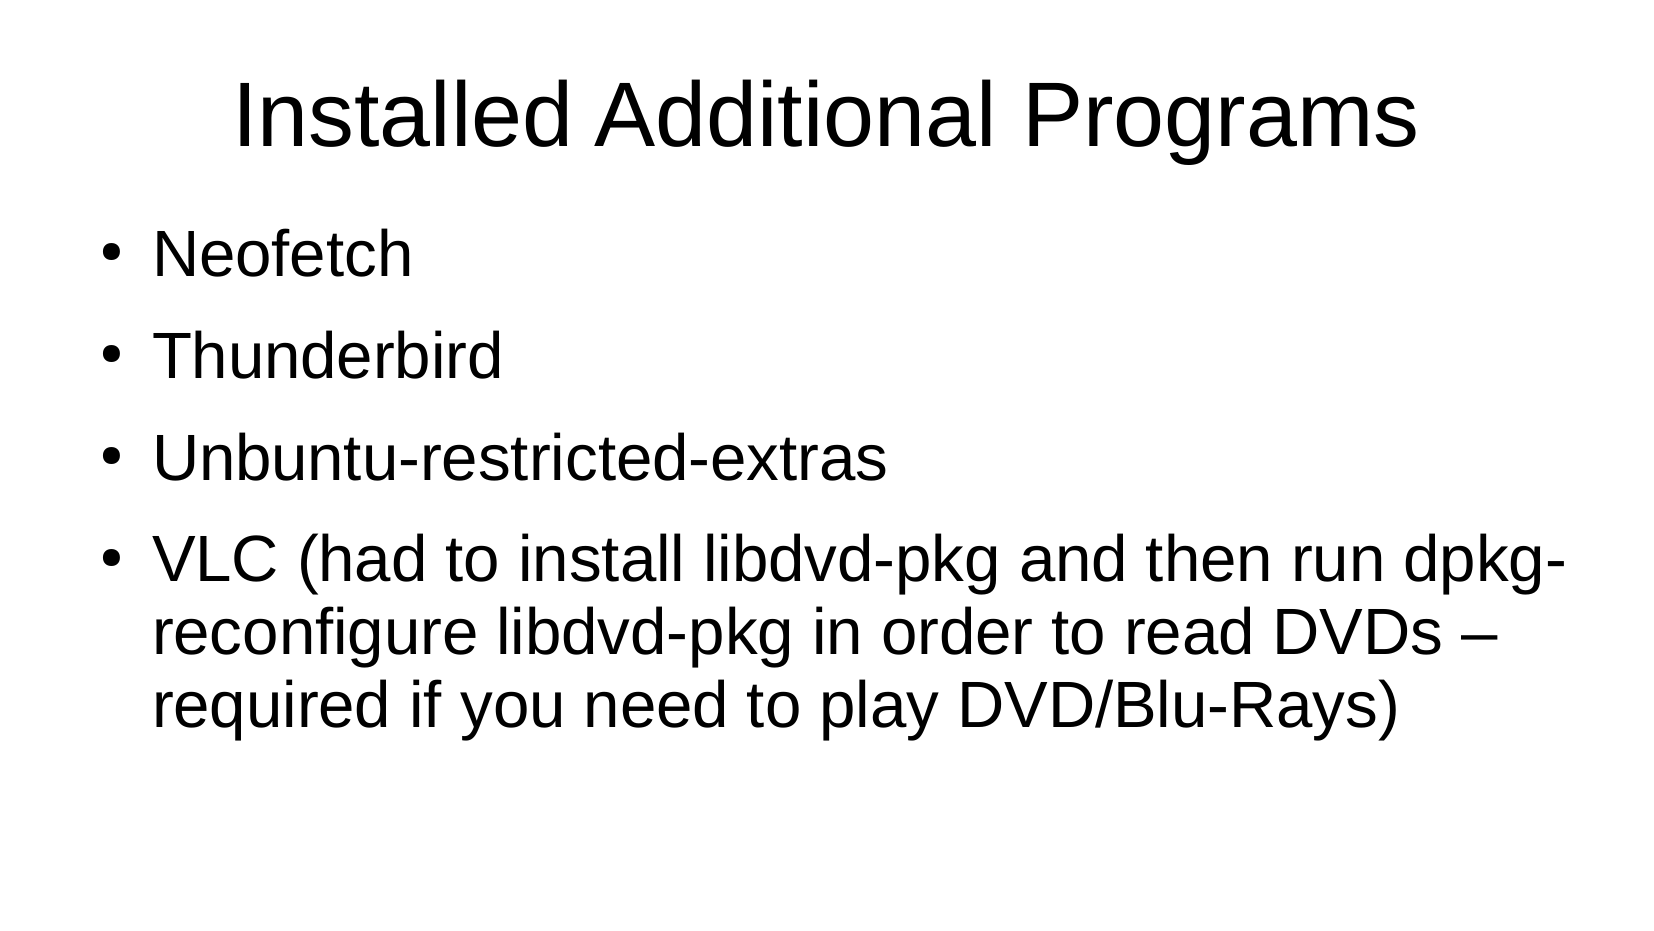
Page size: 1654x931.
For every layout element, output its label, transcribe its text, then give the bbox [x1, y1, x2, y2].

list Neofetch Thunderbird Unbuntu-restricted-extras VLC (had to install libdvd-pkg and then run dpkg-reconfigure libdvd-pkg in order to read DVDs – required if you need to play DVD/Blu-Rays) [82, 217, 1571, 758]
title Installed Additional Programs [82, 37, 1571, 193]
